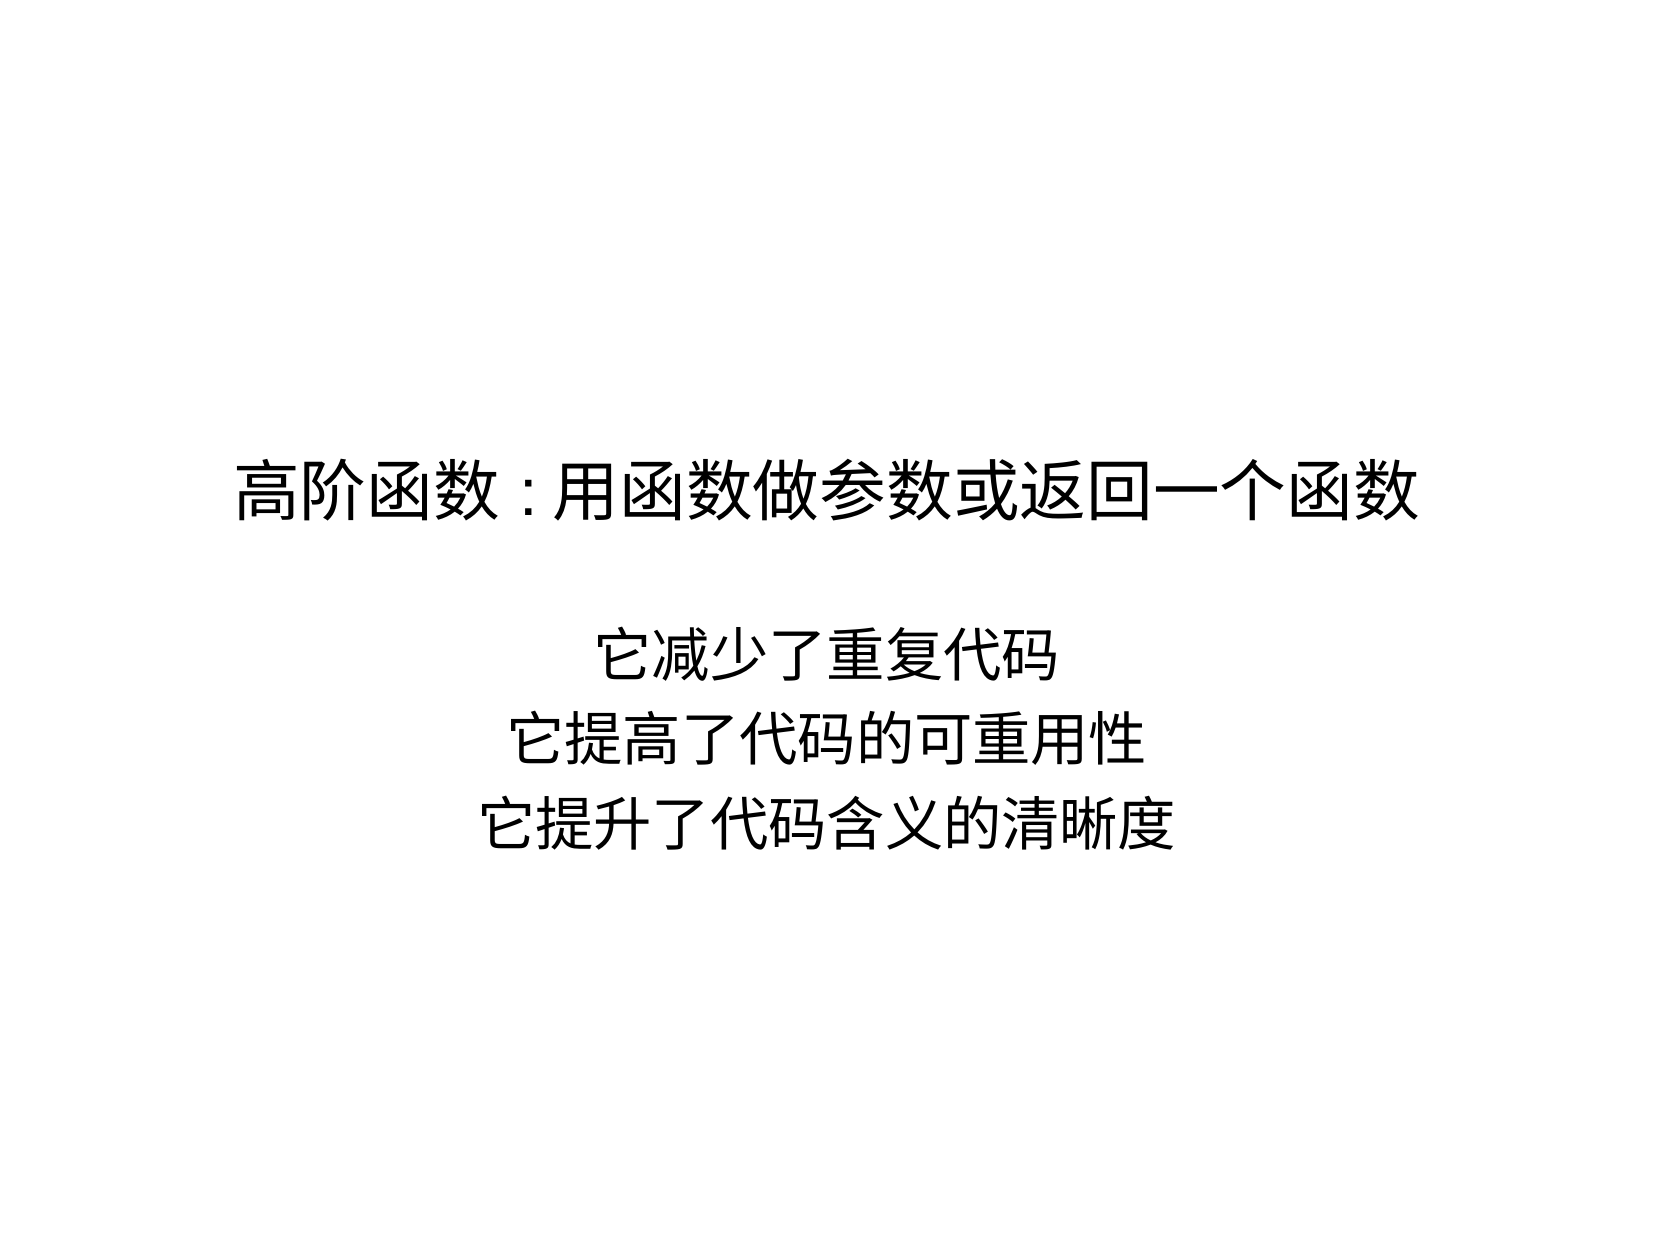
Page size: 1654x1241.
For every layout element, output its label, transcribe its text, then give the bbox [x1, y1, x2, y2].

subtitle 高阶函数:用函数做参数或返回一个函数 它减少了重复代码 它提高了代码的可重用性 它提升了代码含义的清晰度 [82, 290, 1571, 1010]
